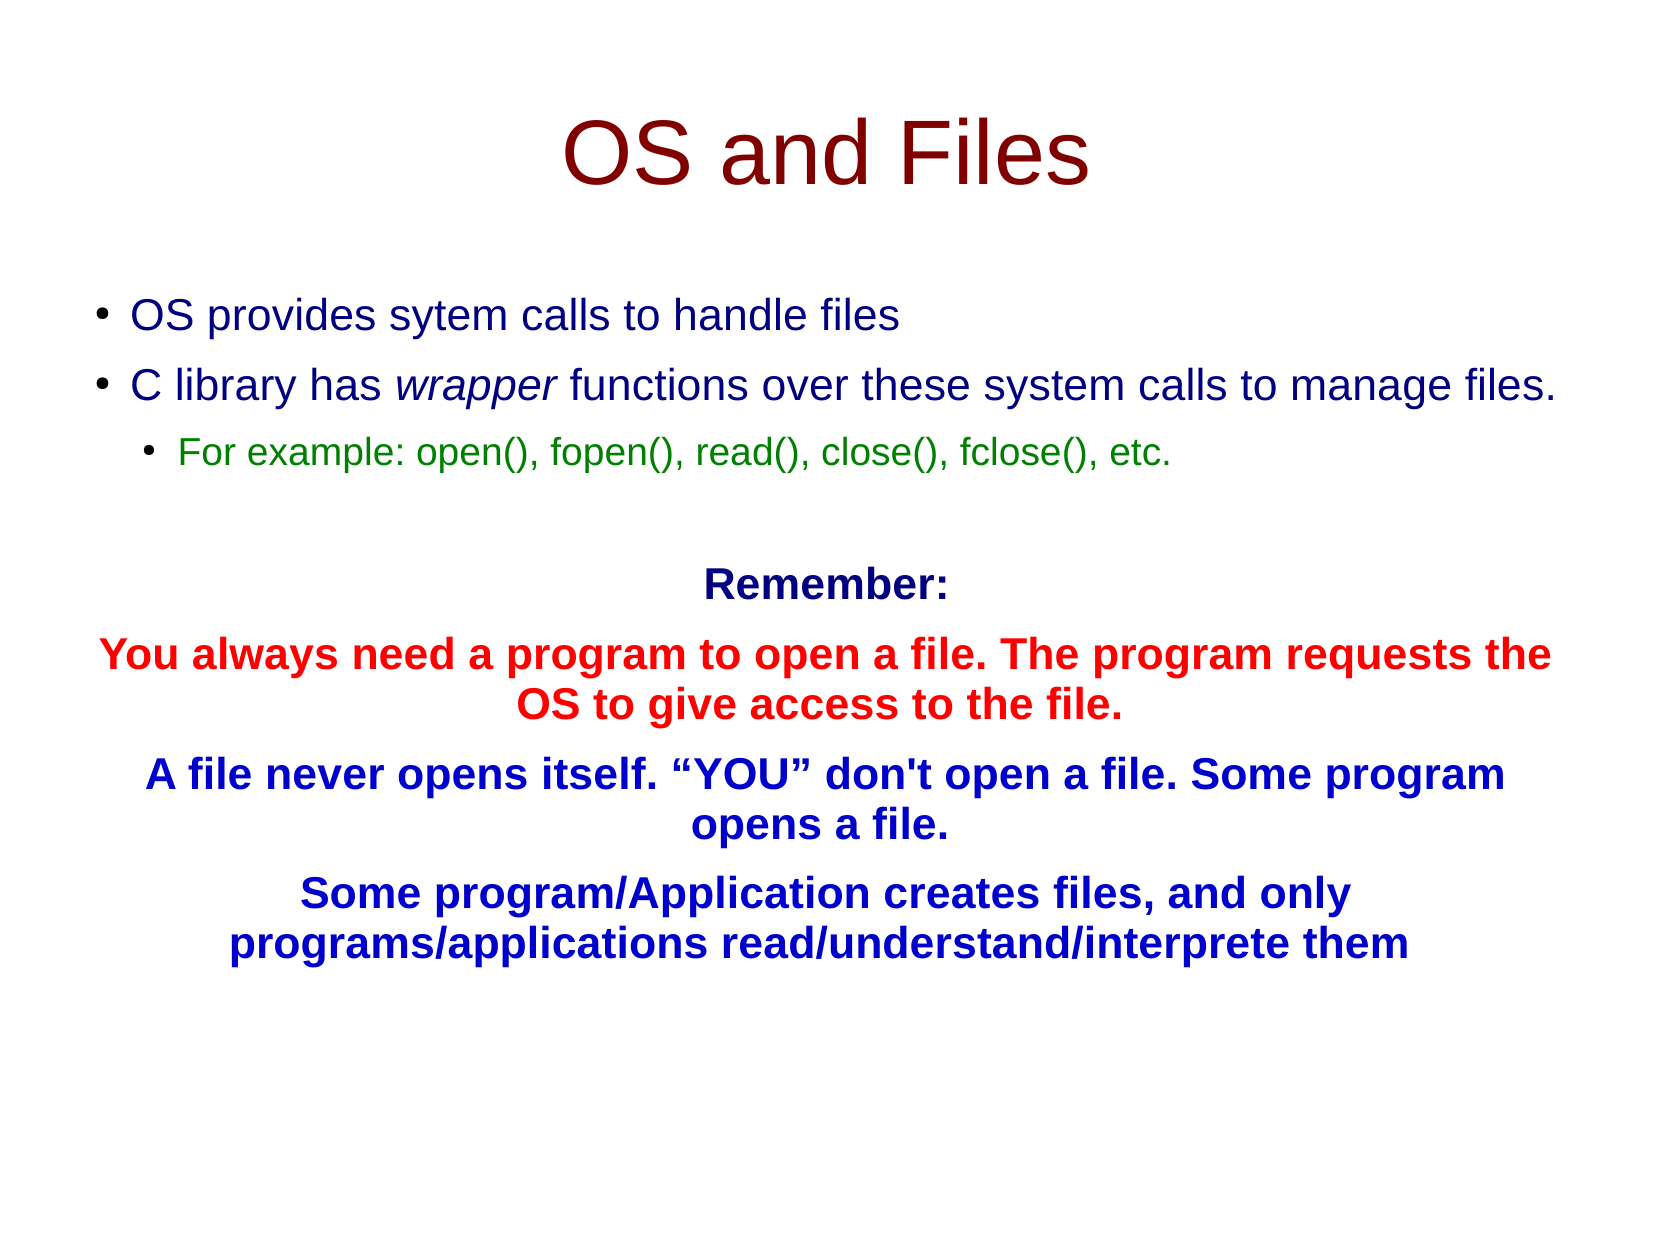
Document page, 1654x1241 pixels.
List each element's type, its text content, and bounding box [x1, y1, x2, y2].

title OS and Files [82, 49, 1571, 257]
list OS provides sytem calls to handle files C library has wrapper functions over these system calls to manage files. For example: open(), fopen(), read(), close(), fclose(), etc. Remember: You always need a program to open a file. The program requests the OS to give access to the file. A file never opens itself. “YOU” don't open a file. Some program opens a file. Some program/Application creates files, and only programs/applications read/understand/interprete them [82, 290, 1571, 1010]
